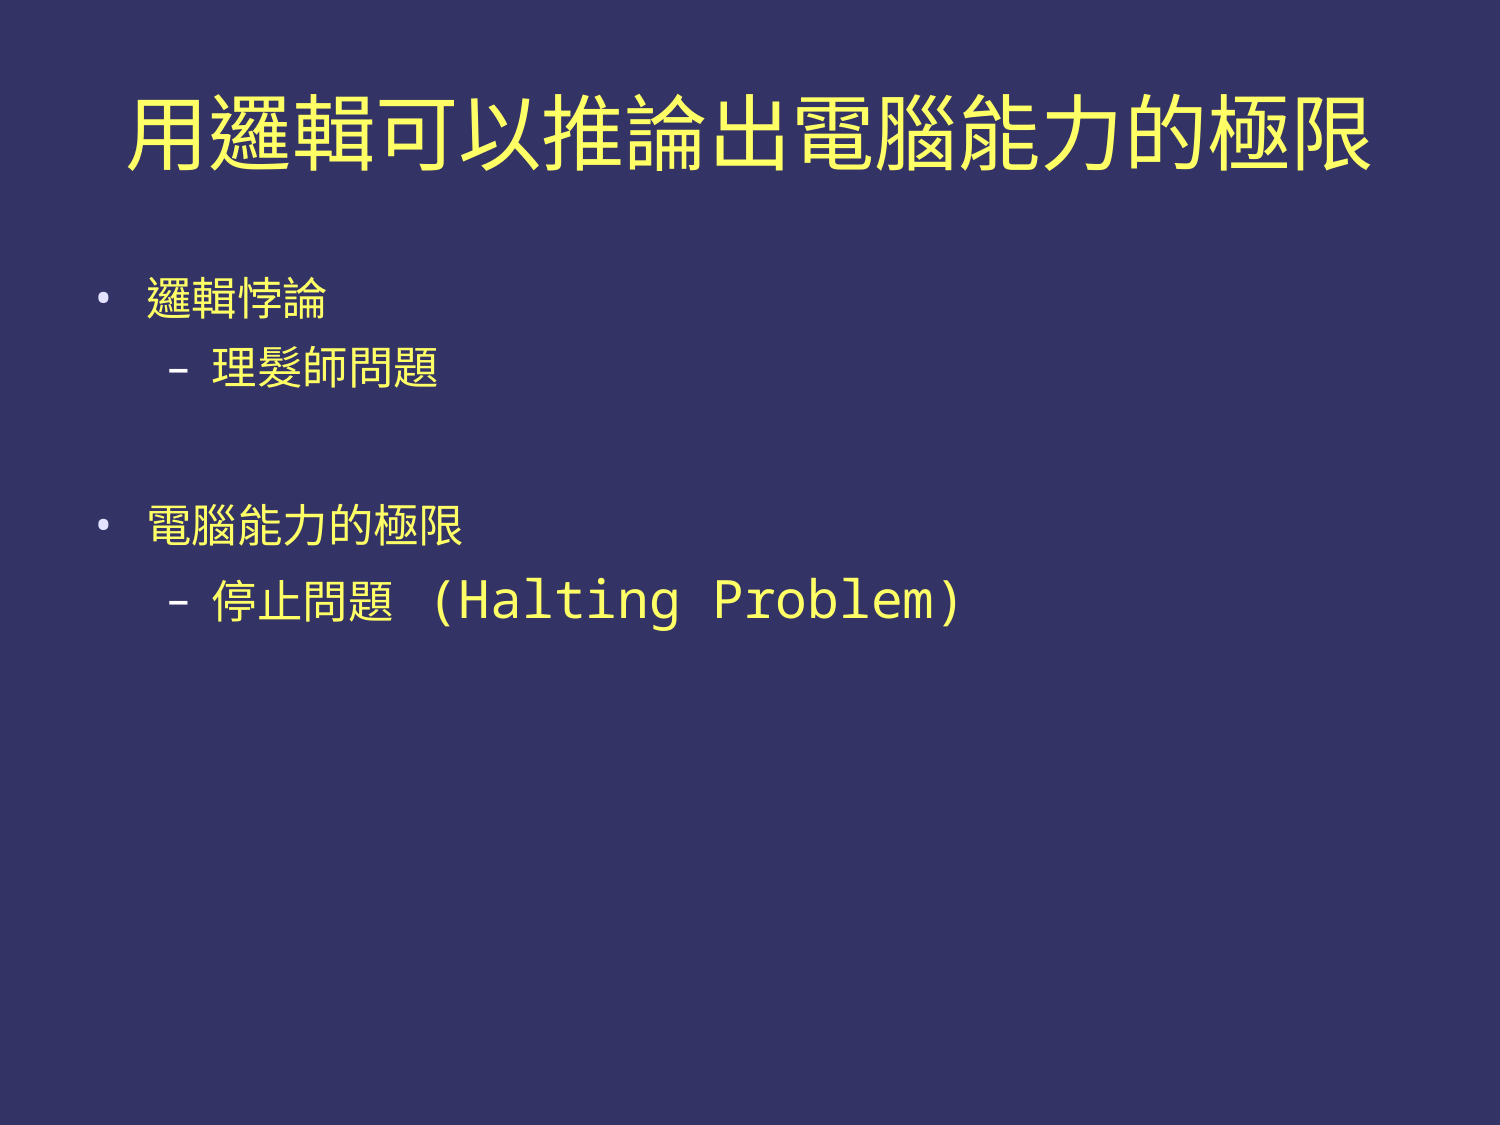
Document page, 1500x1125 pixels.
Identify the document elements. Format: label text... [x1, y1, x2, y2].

title 用邏輯可以推論出電腦能力的極限 [75, 37, 1426, 225]
list 邏輯悖論 理髮師問題 電腦能力的極限 停止問題 (Halting Problem) [75, 262, 1426, 1001]
